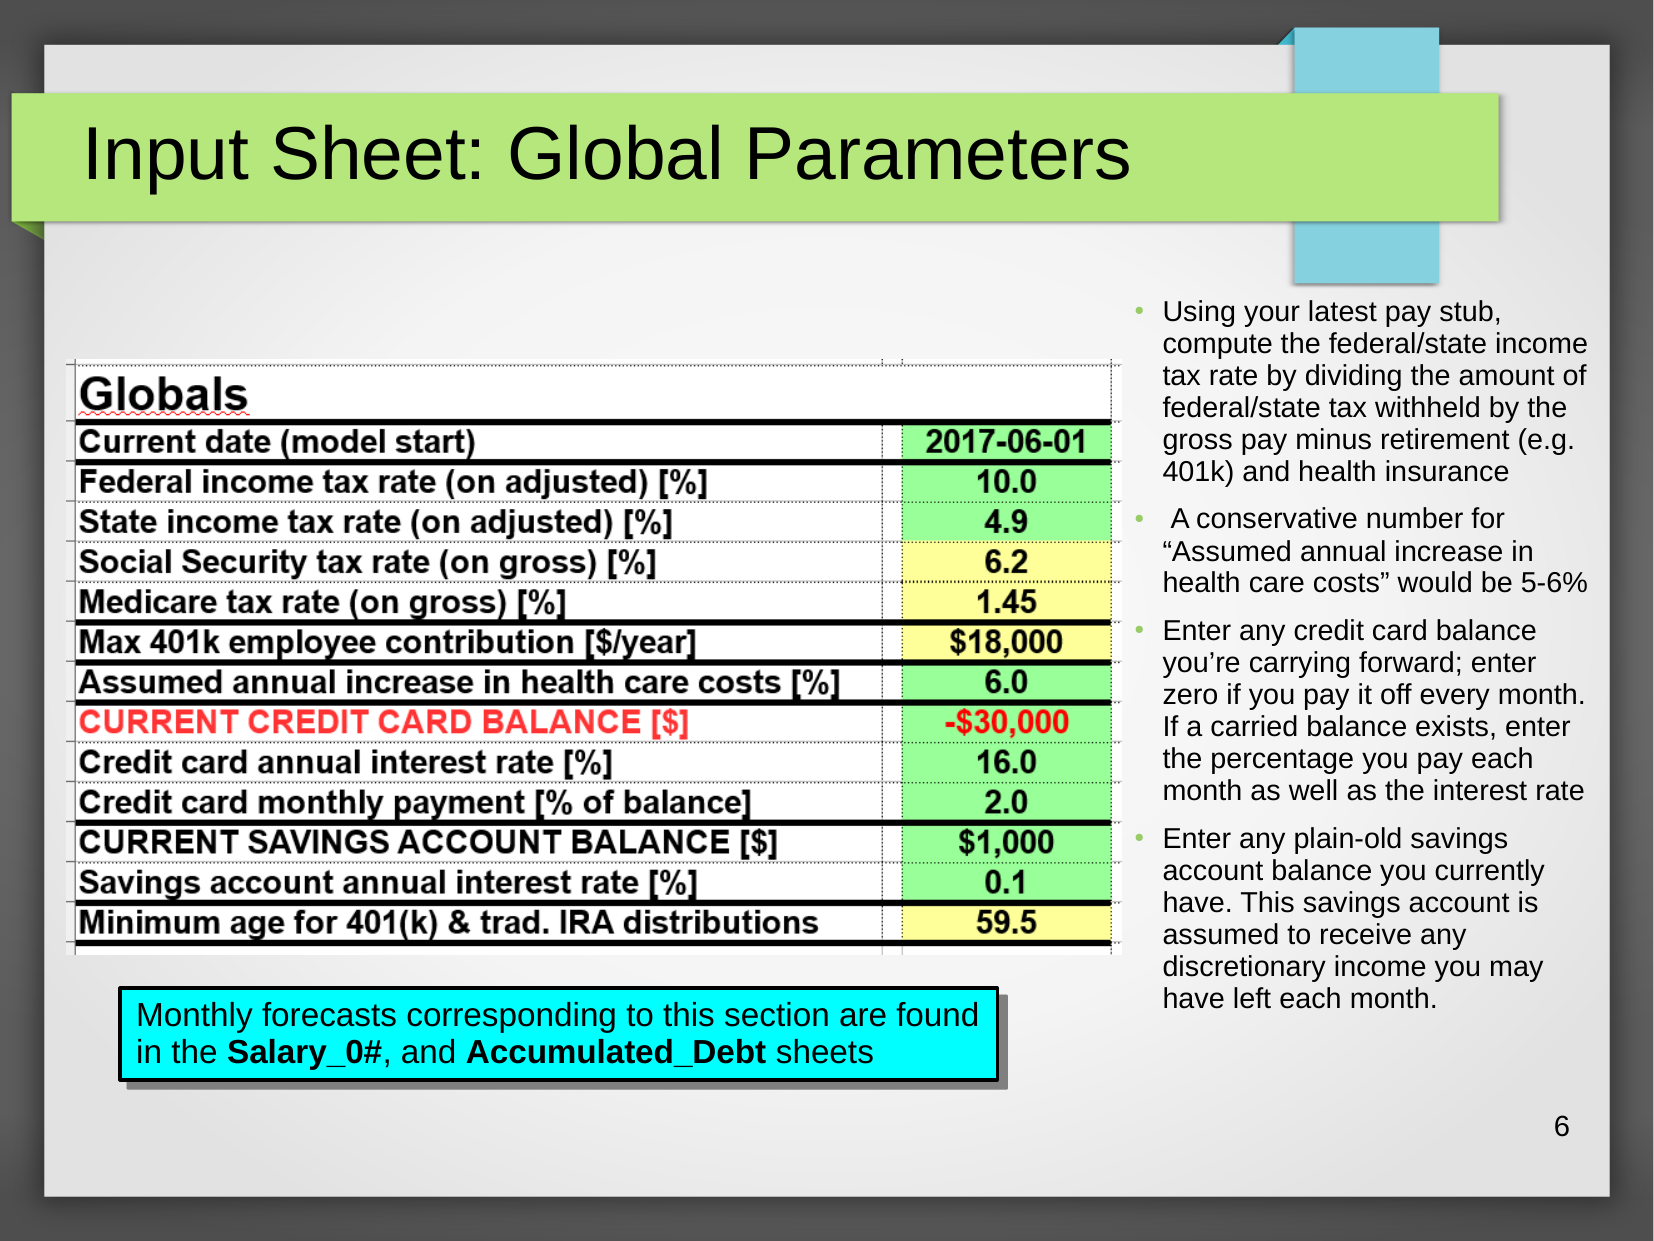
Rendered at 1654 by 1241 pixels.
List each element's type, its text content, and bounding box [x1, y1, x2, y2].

picture [0, 0, 1654, 1241]
list Using your latest pay stub, compute the federal/state income tax rate by dividing the amount of federal/state tax withheld by the gross pay minus retirement (e.g. 401k) and health insurance A conservative number for “Assumed annual increase in health care costs” would be 5-6% Enter any credit card balance you’re carrying forward; enter zero if you pay it off every month. If a carried balance exists, enter the percentage you pay each month as well as the interest rate Enter any plain-old savings account balance you currently have. This savings account is assumed to receive any discretionary income you may have left each month. [1125, 295, 1591, 1096]
title Input Sheet: Global Parameters [82, 94, 1264, 213]
text_box Monthly forecasts corresponding to this section are found in the Salary_0#, and Accumulated_Debt sheets [120, 988, 998, 1081]
